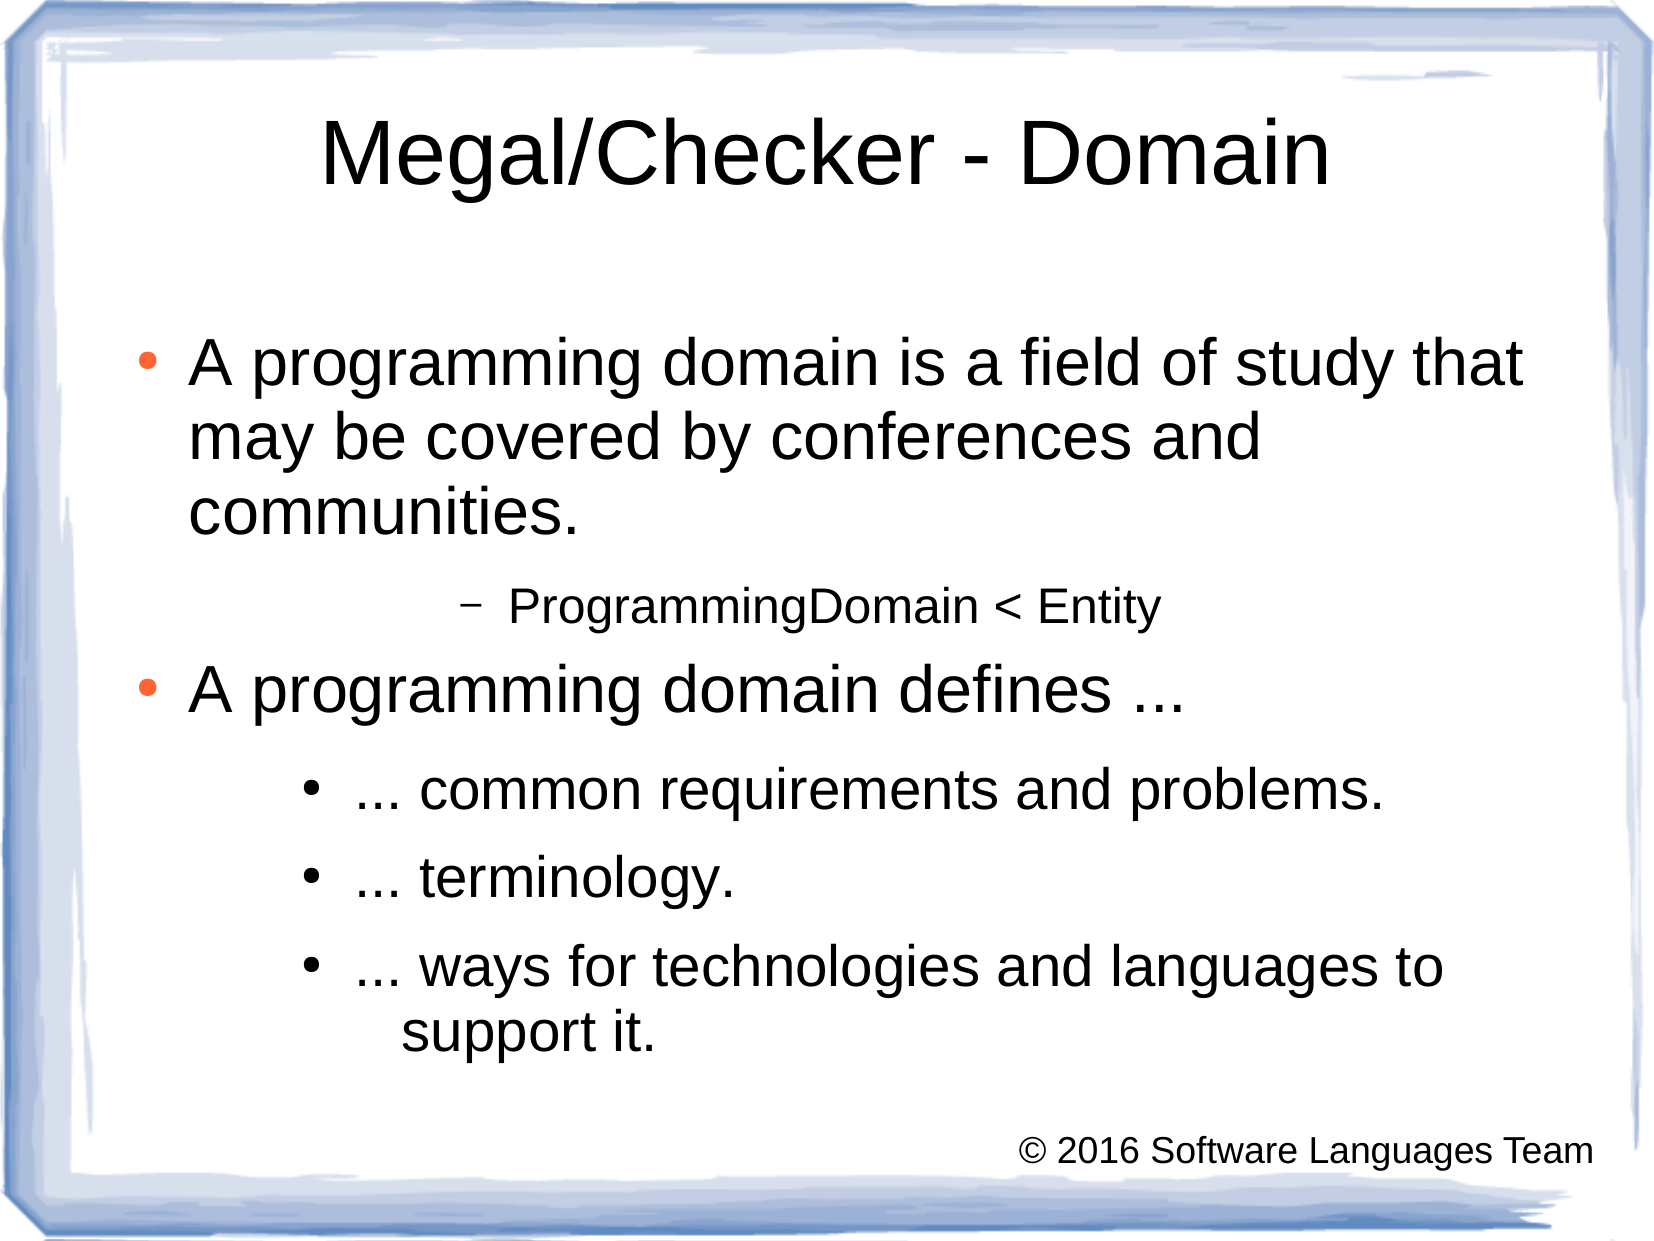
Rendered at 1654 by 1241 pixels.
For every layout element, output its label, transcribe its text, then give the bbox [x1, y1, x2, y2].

list A programming domain is a field of study that may be covered by conferences and communities. ProgrammingDomain < Entity A programming domain defines ... ... common requirements and problems. ... terminology. ... ways for technologies and languages to support it. [118, 324, 1571, 1163]
title Megal/Checker - Domain [82, 49, 1571, 257]
text_box © 2016 Software Languages Team [1003, 1122, 1625, 1182]
picture [0, 0, 1654, 1241]
